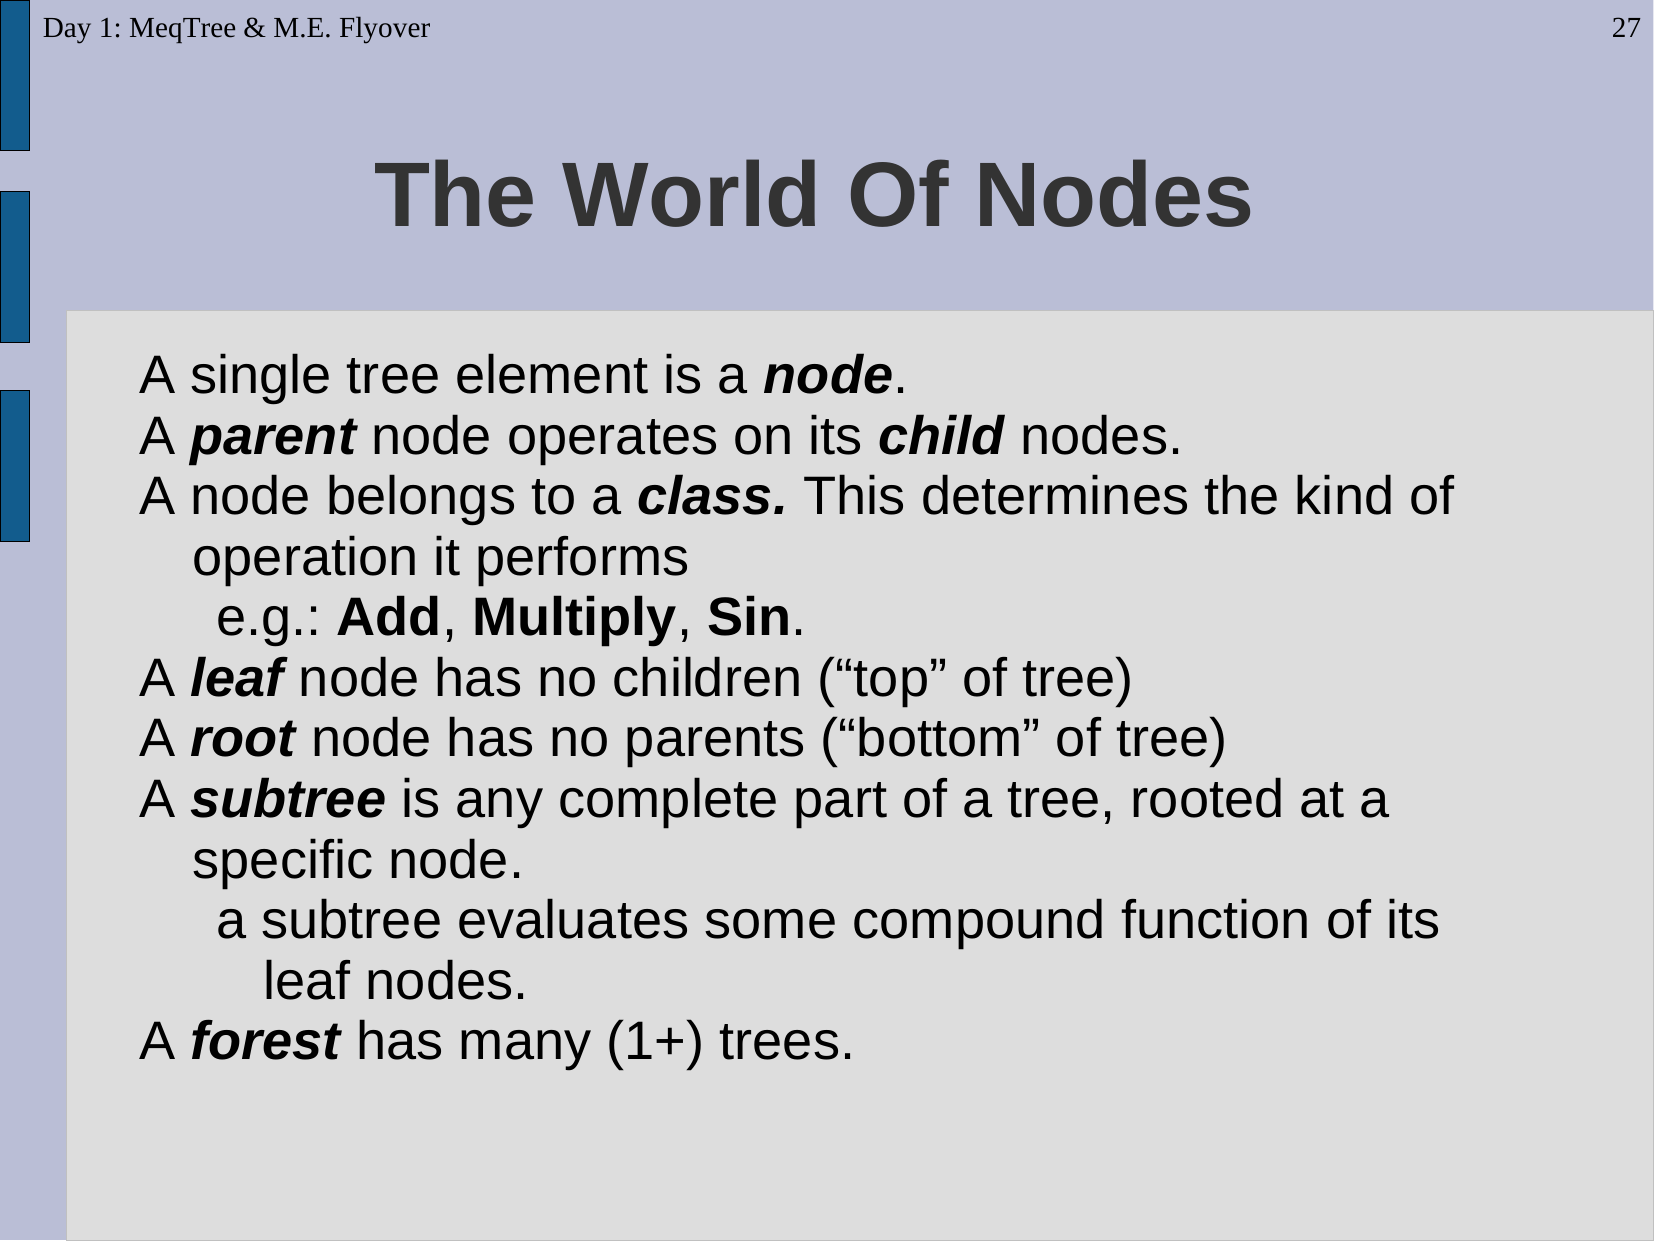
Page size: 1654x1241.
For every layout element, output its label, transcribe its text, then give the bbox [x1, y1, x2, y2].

title The World Of Nodes [121, 91, 1534, 299]
list A single tree element is a node. A parent node operates on its child nodes. A node belongs to a class. This determines the kind of operation it performs e.g.: Add, Multiply, Sin. A leaf node has no children (“top” of tree) A root node has no parents (“bottom” of tree) A subtree is any complete part of a tree, rooted at a specific node. a subtree evaluates some compound function of its leaf nodes. A forest has many (1+) trees. [121, 344, 1534, 1127]
